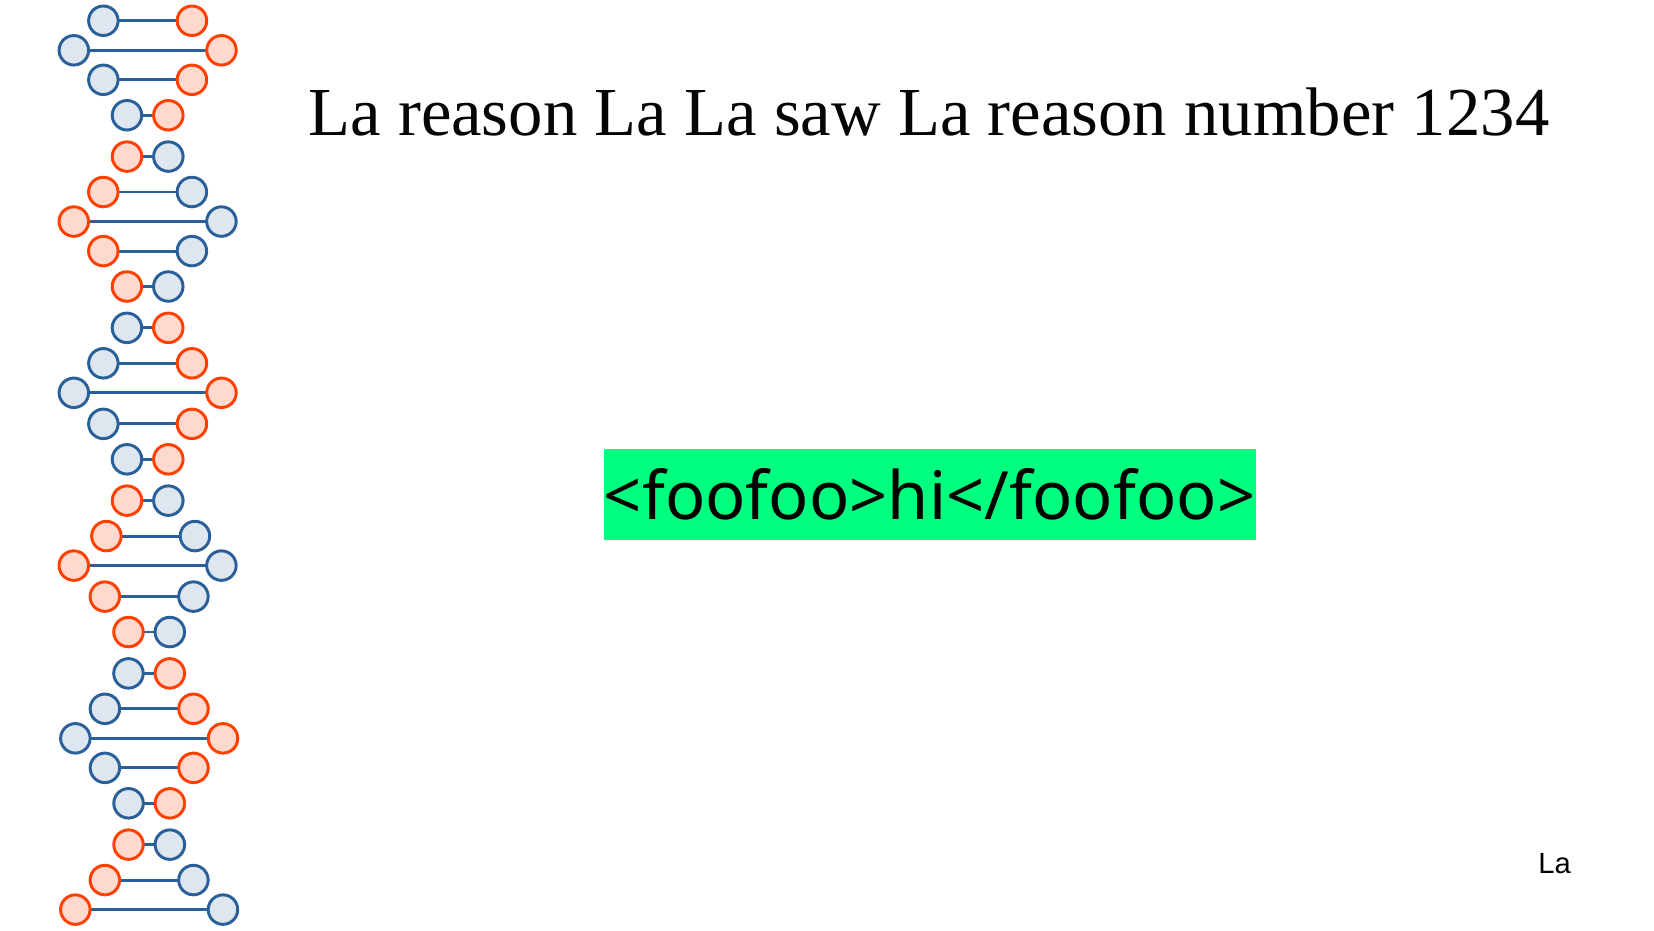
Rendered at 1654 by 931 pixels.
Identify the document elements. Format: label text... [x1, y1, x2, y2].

title La reason La La saw La reason number 1234 [265, 35, 1595, 189]
subtitle <foofoo>hi</foofoo> [265, 224, 1595, 764]
